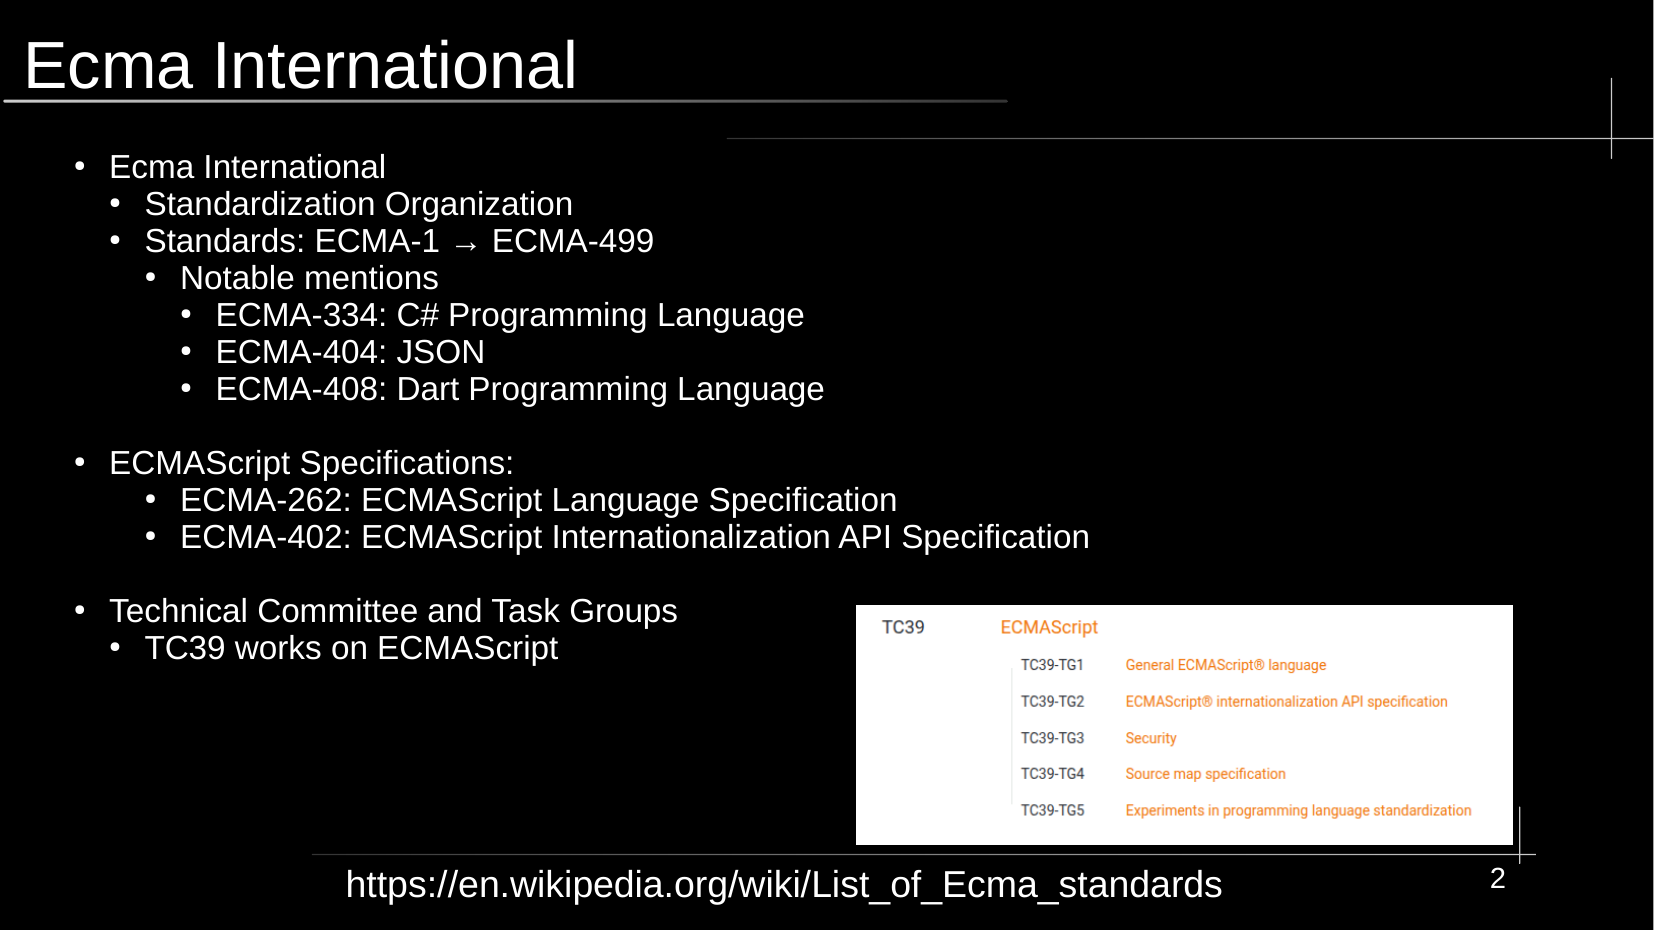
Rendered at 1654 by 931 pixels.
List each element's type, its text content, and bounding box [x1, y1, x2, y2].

picture [856, 605, 1513, 845]
text_box Ecma International Standardization Organization Standards: ECMA-1 → ECMA-499 Notable mentions ECMA-334: C# Programming Language ECMA-404: JSON ECMA-408: Dart Programming Language ECMAScript Specifications: ECMA-262: ECMAScript Language Specification ECMA-402: ECMAScript Internationalization API Specification Technical Committee and Task Groups TC39 works on ECMAScript [59, 140, 1270, 717]
text_box https://en.wikipedia.org/wiki/List_of_Ecma_standards [330, 856, 1241, 914]
title Ecma International [23, 11, 1589, 119]
